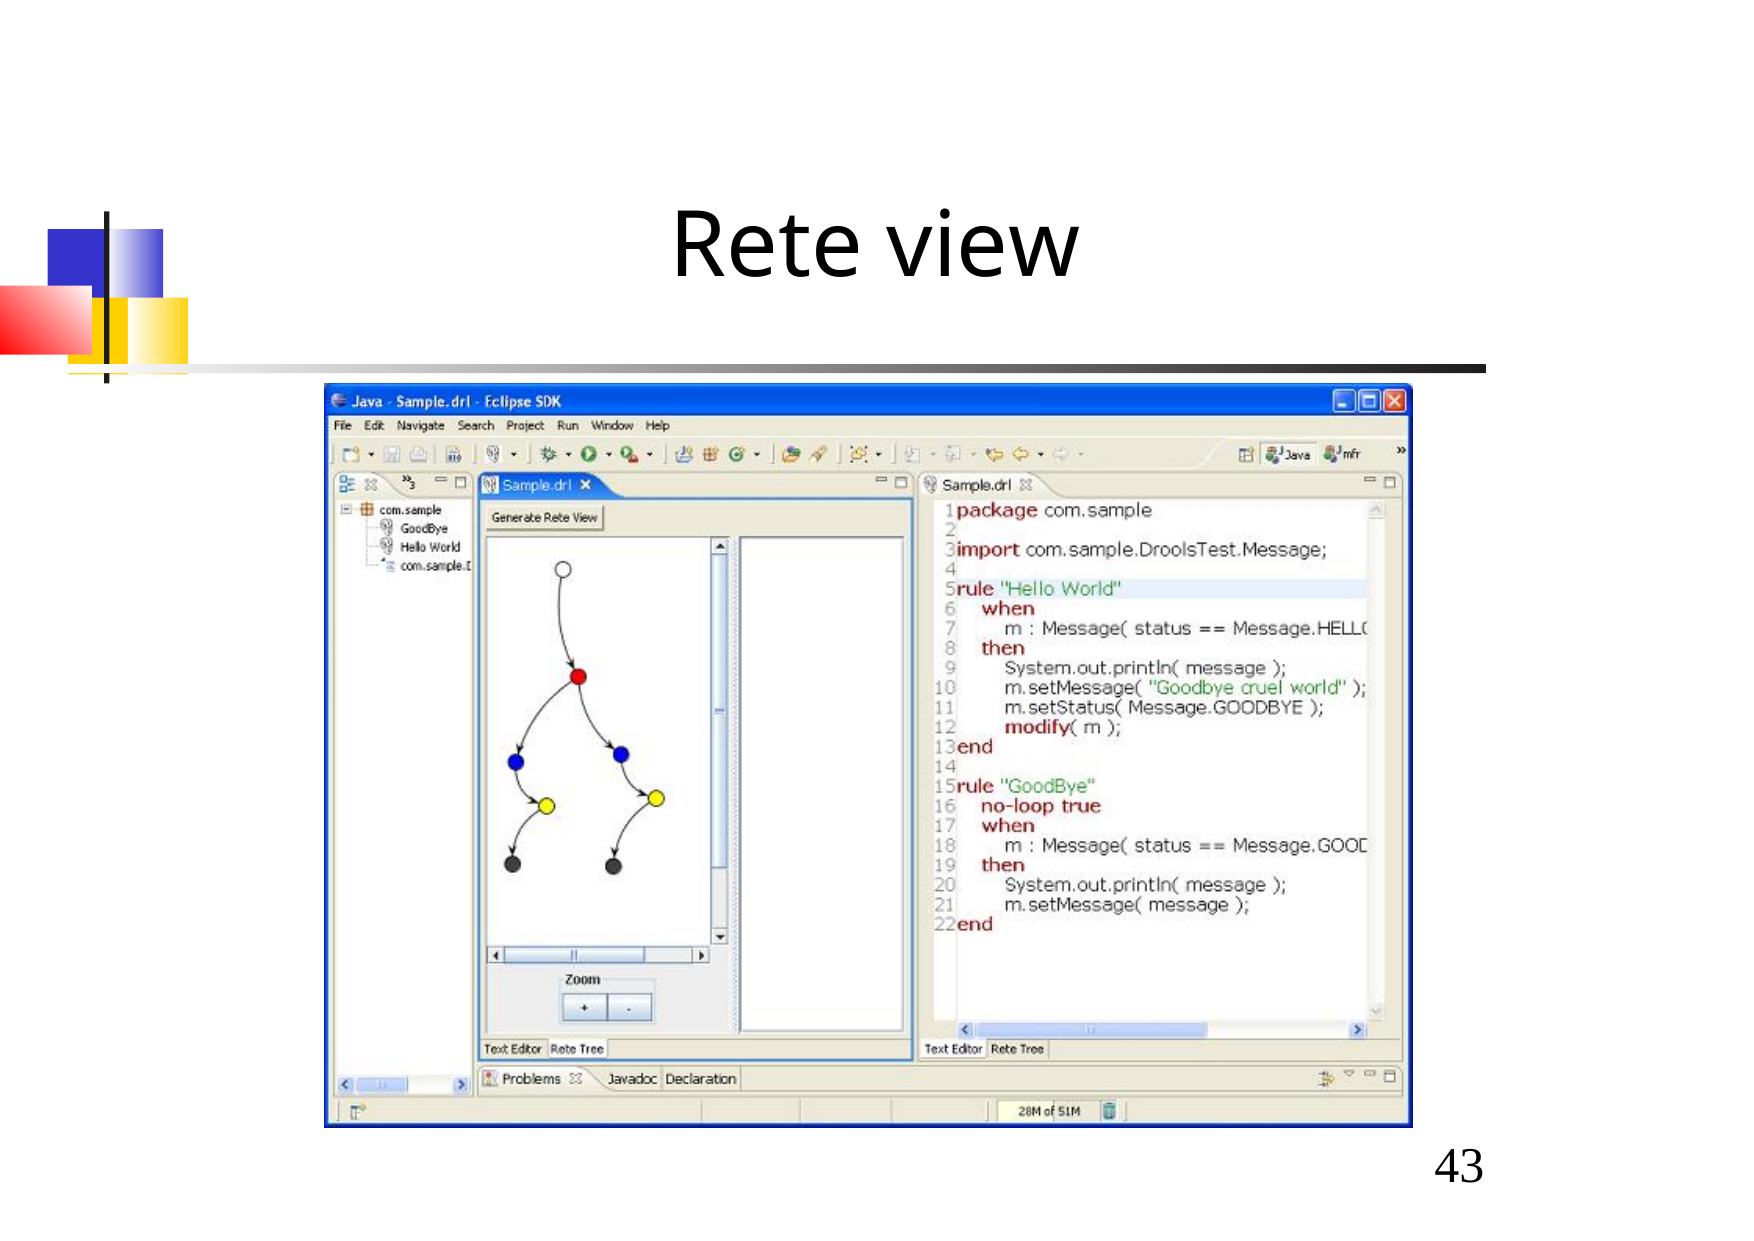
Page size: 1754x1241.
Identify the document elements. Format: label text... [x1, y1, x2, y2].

title Rete view [179, 147, 1572, 344]
picture [324, 383, 1413, 1128]
